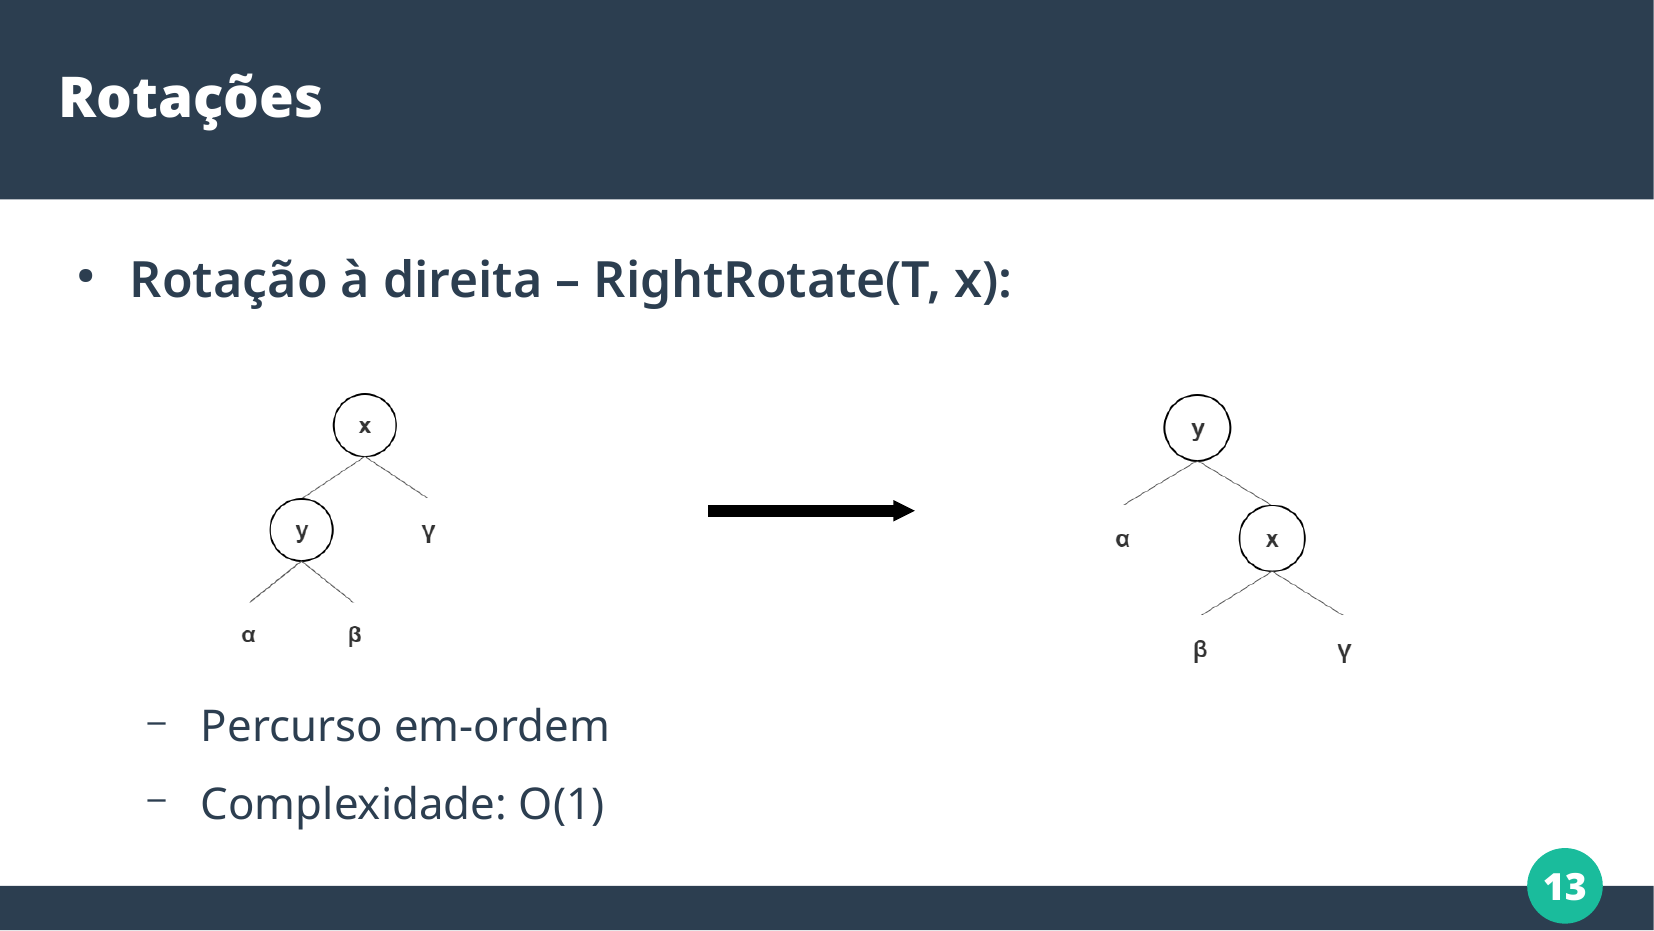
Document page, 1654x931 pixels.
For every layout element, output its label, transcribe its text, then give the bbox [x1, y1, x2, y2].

title Rotações [59, 37, 1595, 156]
picture [1078, 383, 1388, 693]
list Rotação à direita – RightRotate(T, x): Percurso em-ordem Complexidade: O(1) [59, 243, 1595, 864]
picture [206, 383, 470, 677]
